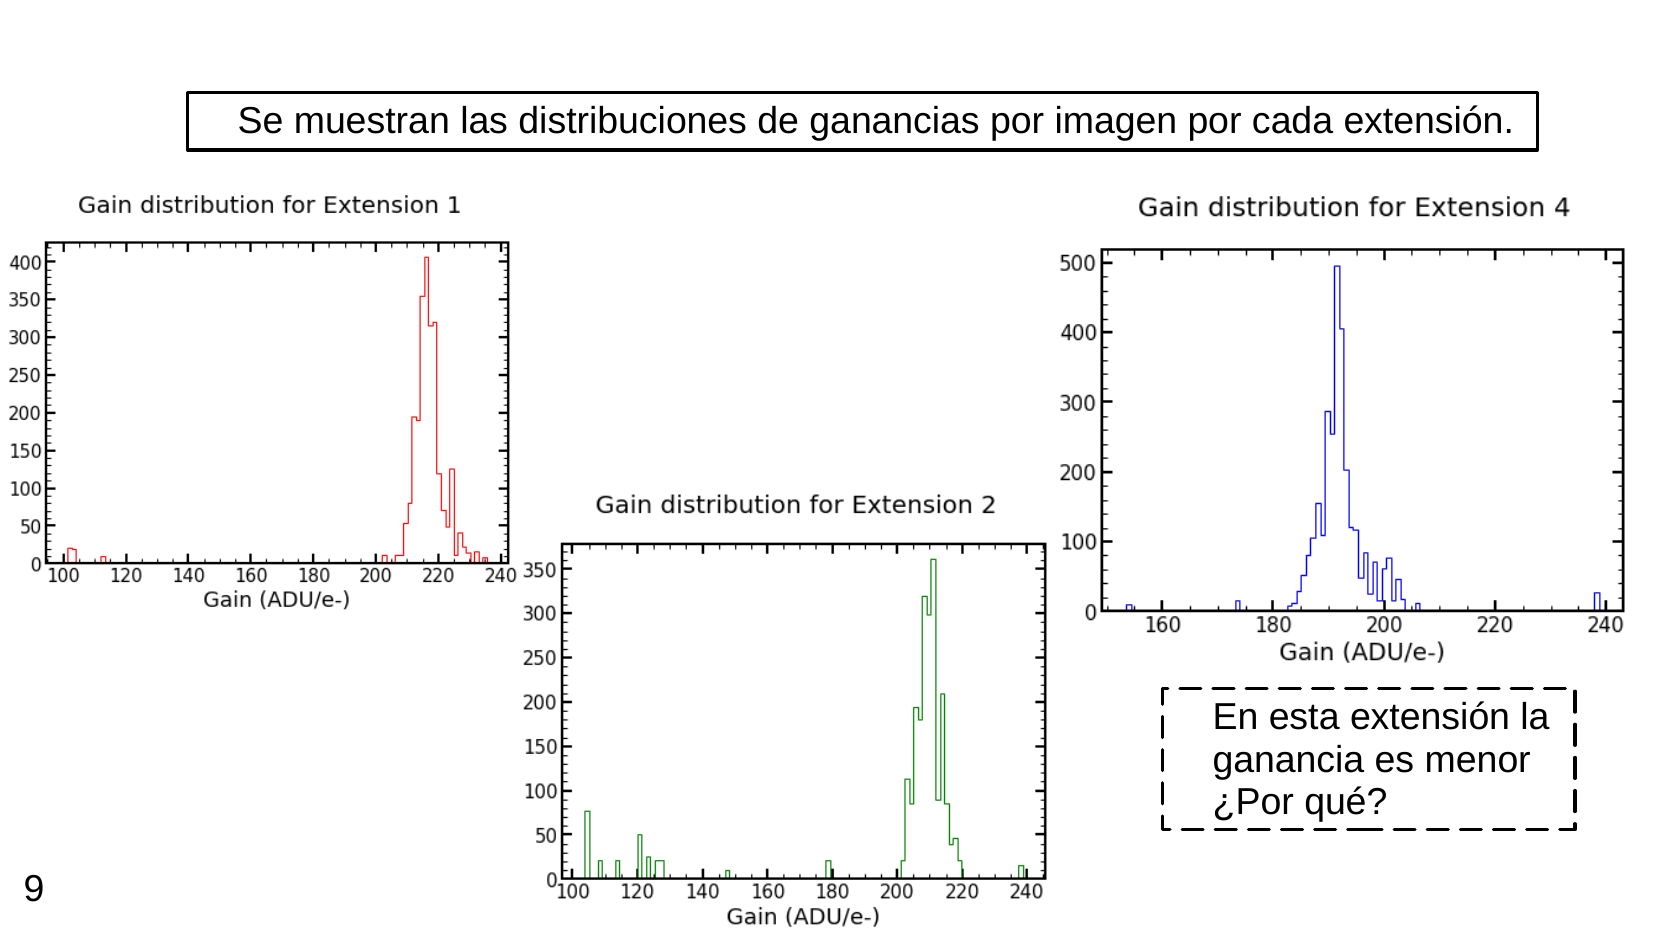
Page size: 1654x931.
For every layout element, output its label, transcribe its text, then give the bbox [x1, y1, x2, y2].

picture [0, 187, 1634, 931]
text_box Se muestran las distribuciones de ganancias por imagen por cada extensión. [187, 92, 1538, 151]
text_box <number> [8, 860, 514, 931]
text_box En esta extensión la ganancia es menor ¿Por qué? [1162, 688, 1576, 830]
